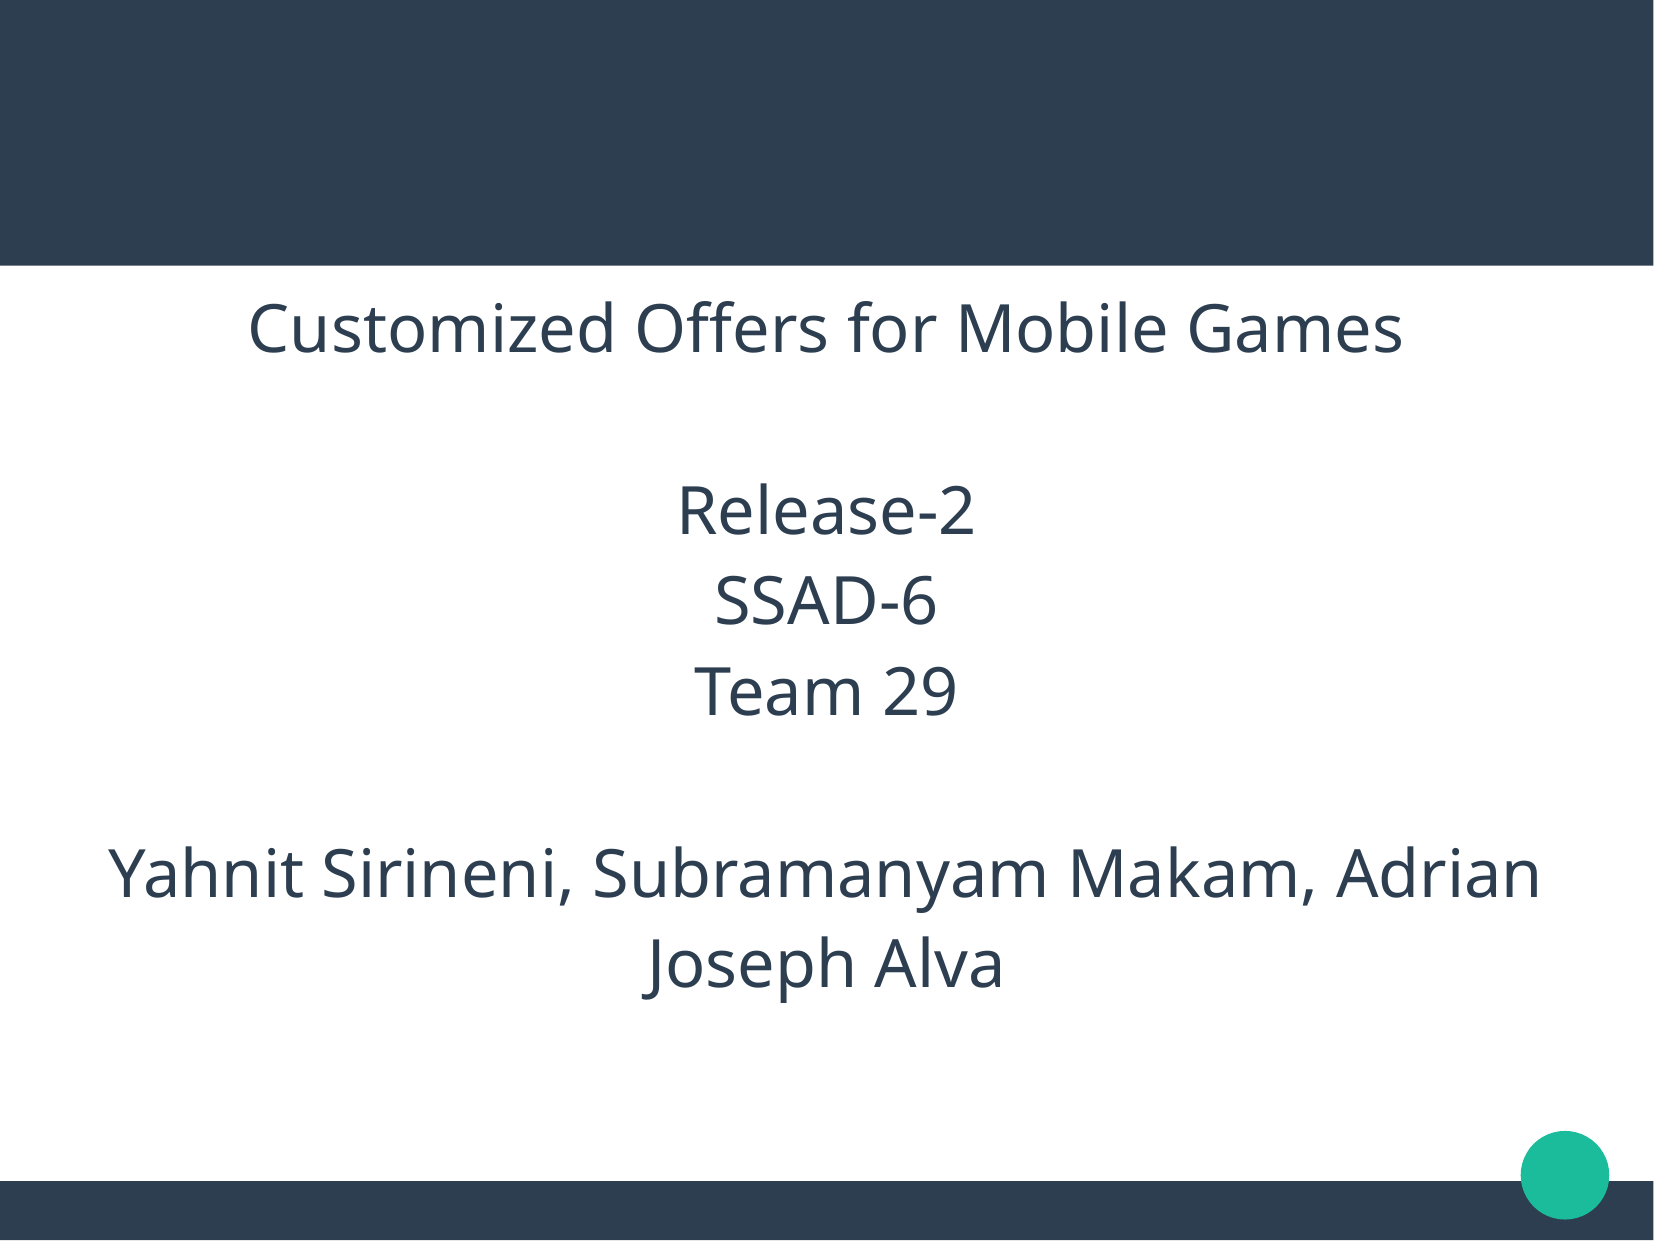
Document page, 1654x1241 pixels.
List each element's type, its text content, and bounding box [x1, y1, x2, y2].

subtitle Customized Offers for Mobile Games Release-2 SSAD-6 Team 29 Yahnit Sirineni, Subramanyam Makam, Adrian Joseph Alva [82, 284, 1571, 1004]
